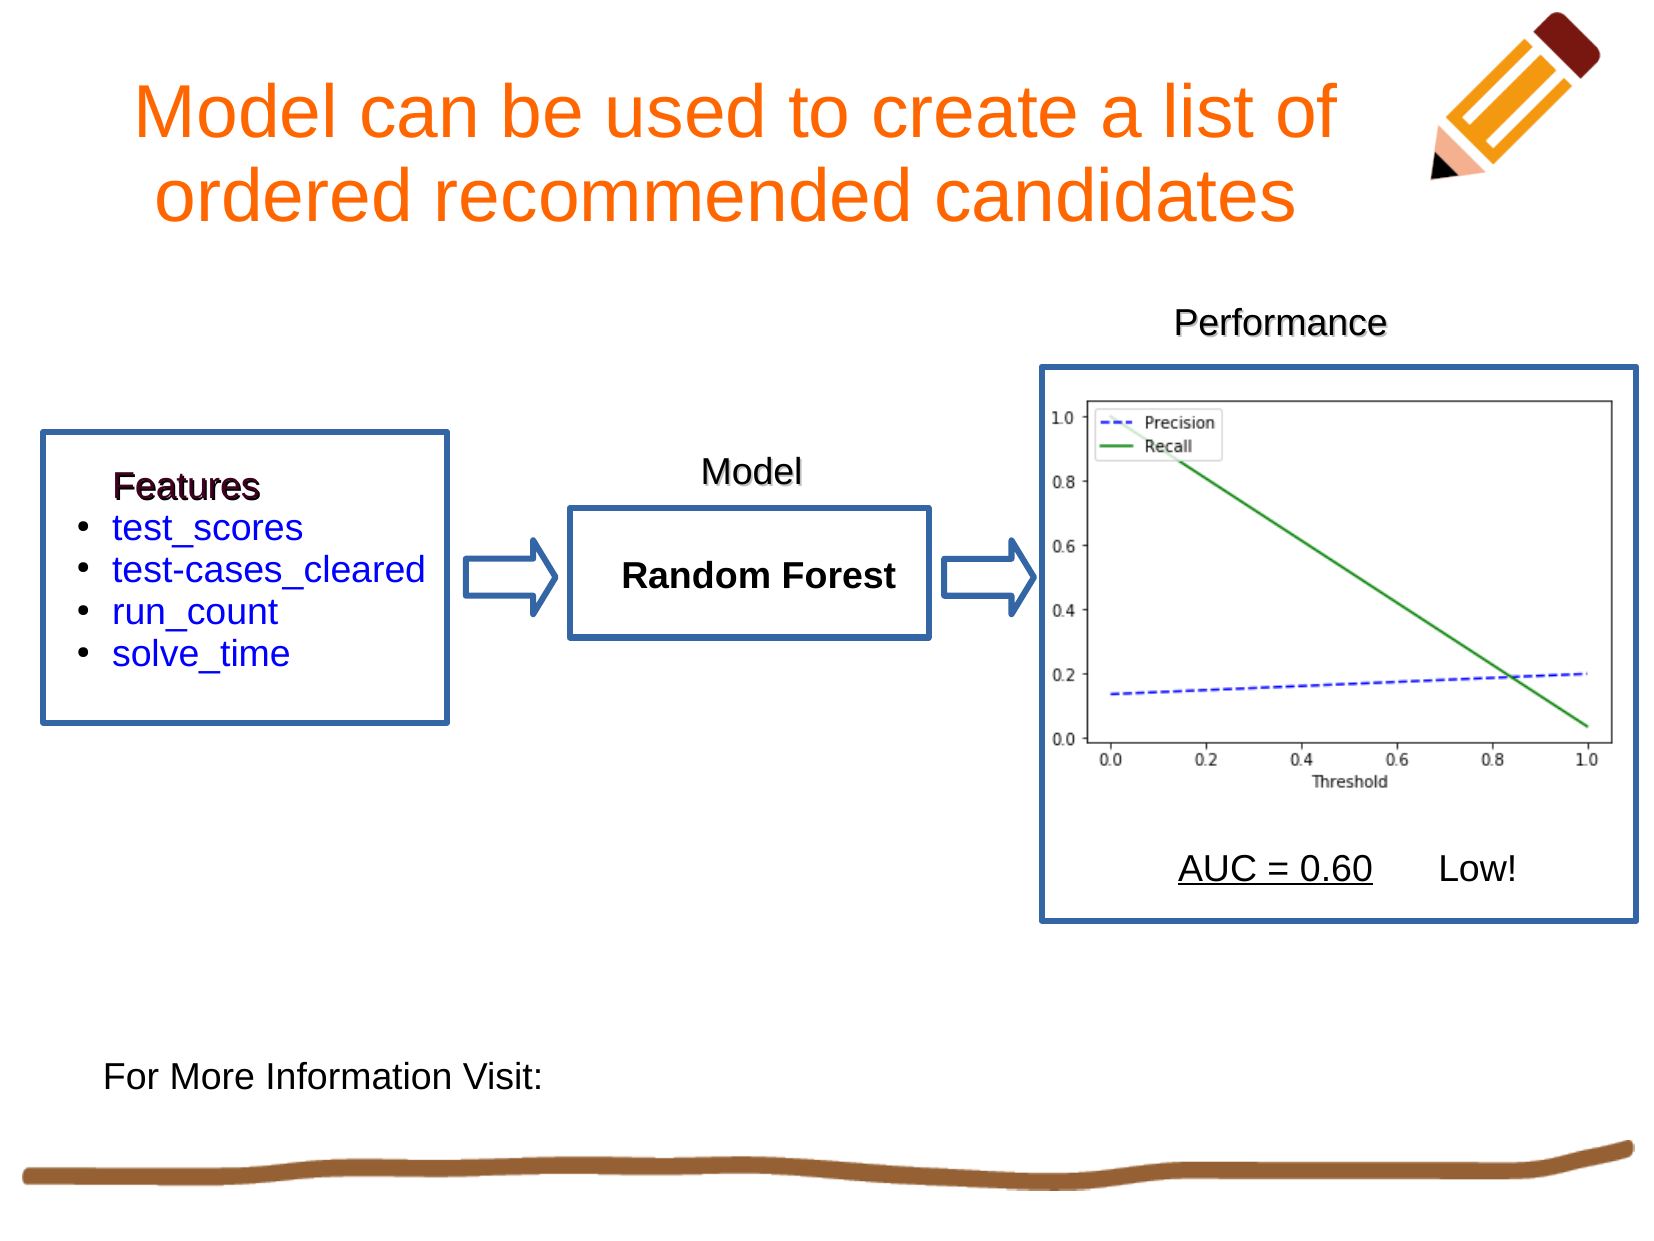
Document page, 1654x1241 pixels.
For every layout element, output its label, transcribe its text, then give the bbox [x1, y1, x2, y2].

text_box [569, 508, 929, 638]
text_box [1041, 366, 1637, 921]
text_box [43, 431, 447, 723]
text_box [465, 540, 556, 615]
text_box [944, 540, 1034, 615]
picture [22, 1140, 1635, 1191]
text_box For More Information Visit: [88, 1047, 570, 1105]
text_box Model [685, 443, 818, 500]
title Model can be used to create a list of ordered recommended candidates [43, 0, 1430, 488]
text_box Performance [1158, 294, 1403, 351]
picture [1430, 12, 1601, 181]
